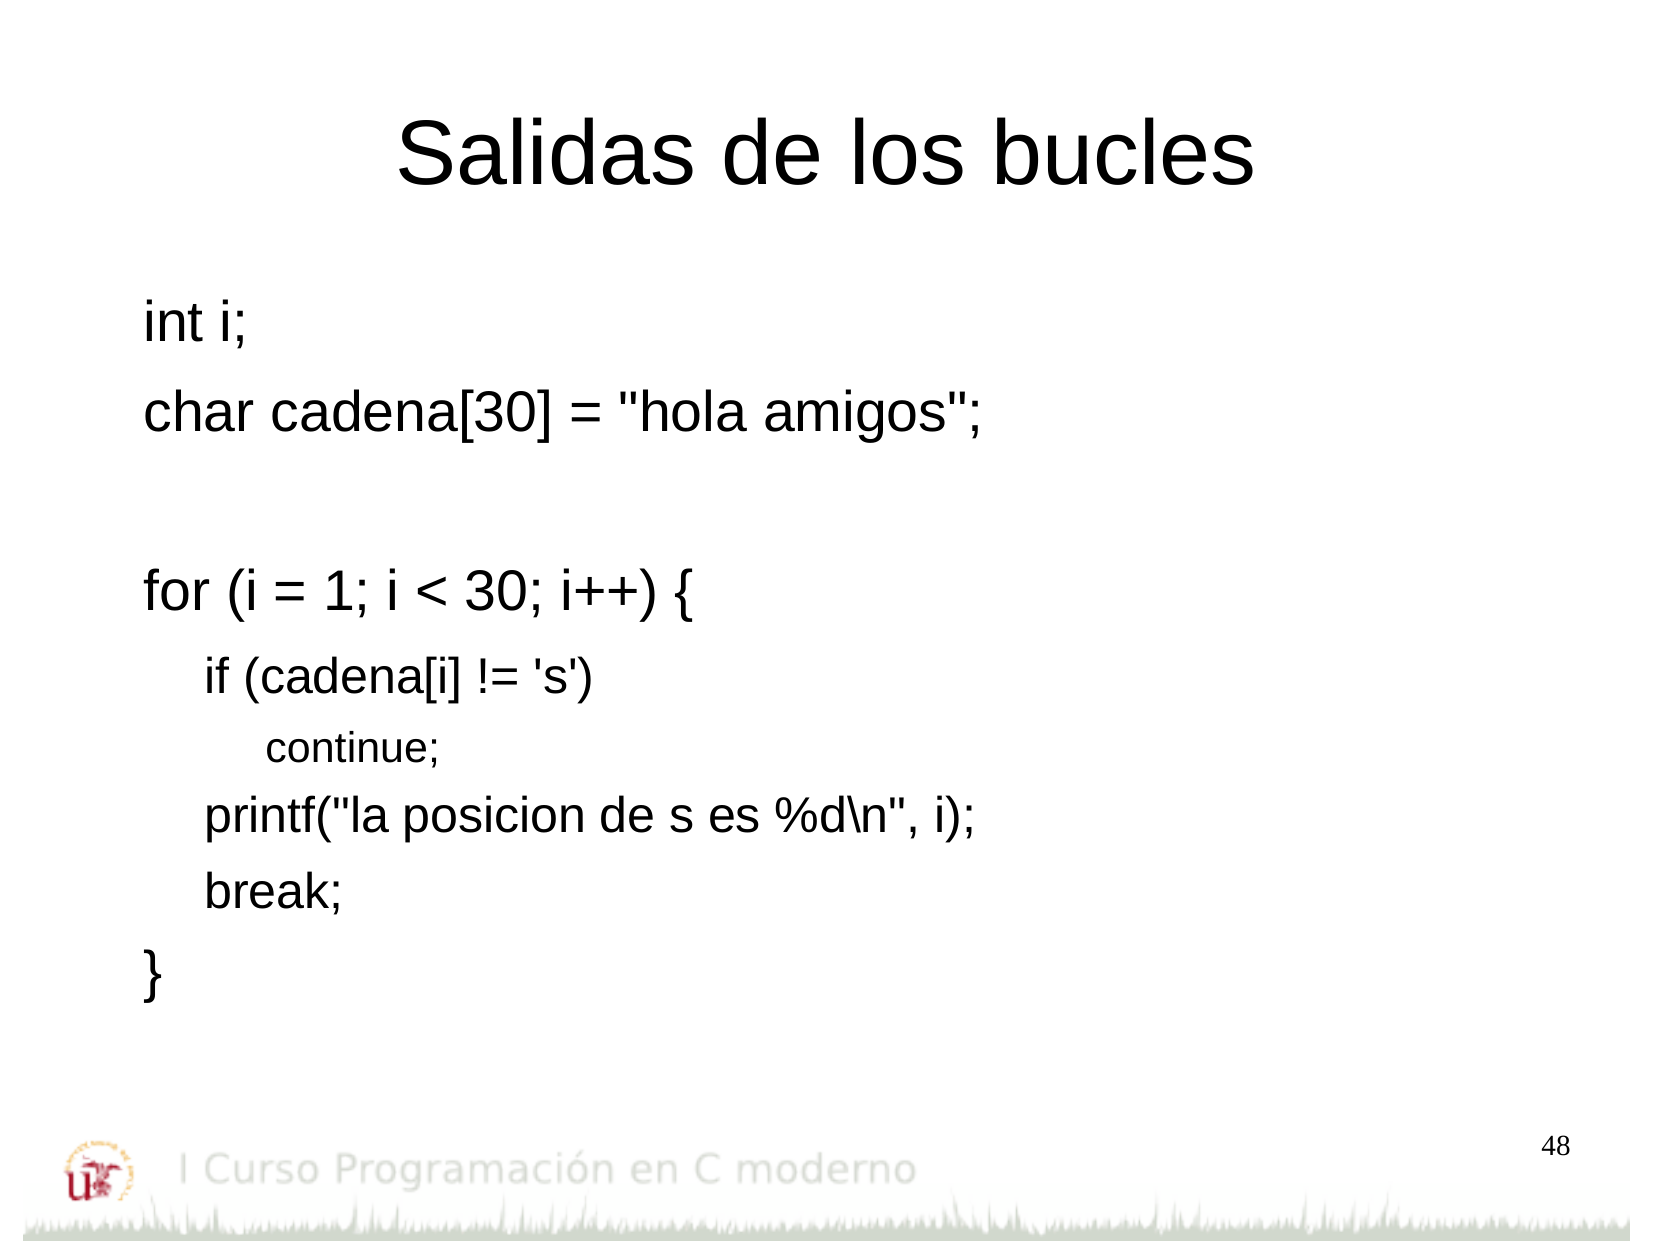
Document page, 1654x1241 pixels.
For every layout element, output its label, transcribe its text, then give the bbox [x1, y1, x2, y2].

list int i; char cadena[30] = "hola amigos"; for (i = 1; i < 30; i++) { if (cadena[i] != 's') continue; printf("la posicion de s es %d\n", i); break; } [82, 290, 1538, 1010]
picture [23, 1136, 1630, 1241]
title Salidas de los bucles [82, 49, 1571, 257]
